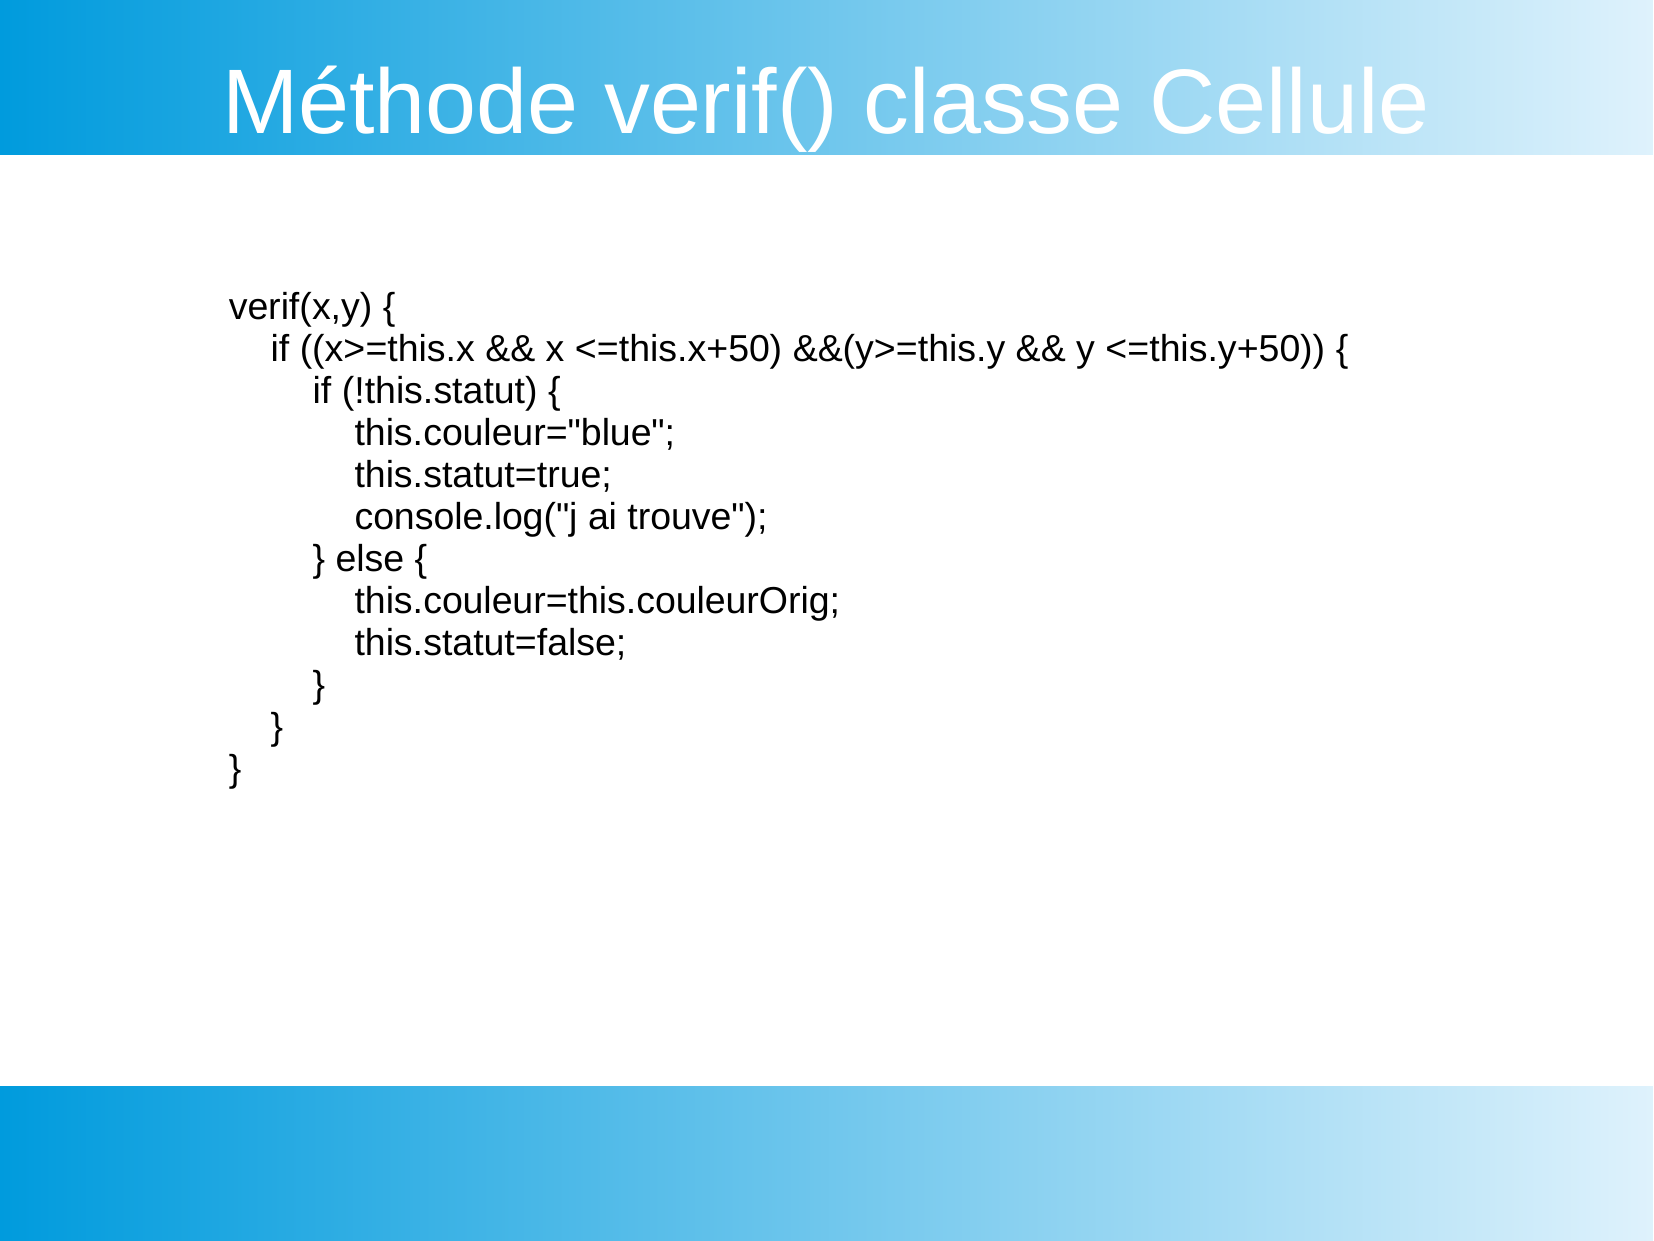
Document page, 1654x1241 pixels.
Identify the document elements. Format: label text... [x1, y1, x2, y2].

text_box verif(x,y) { if ((x>=this.x && x <=this.x+50) &&(y>=this.y && y <=this.y+50)) { if (!this.statut) { this.couleur="blue"; this.statut=true; console.log("j ai trouve"); } else { this.couleur=this.couleurOrig; this.statut=false; } } } [129, 277, 1524, 839]
title Méthode verif() classe Cellule [82, 49, 1571, 155]
